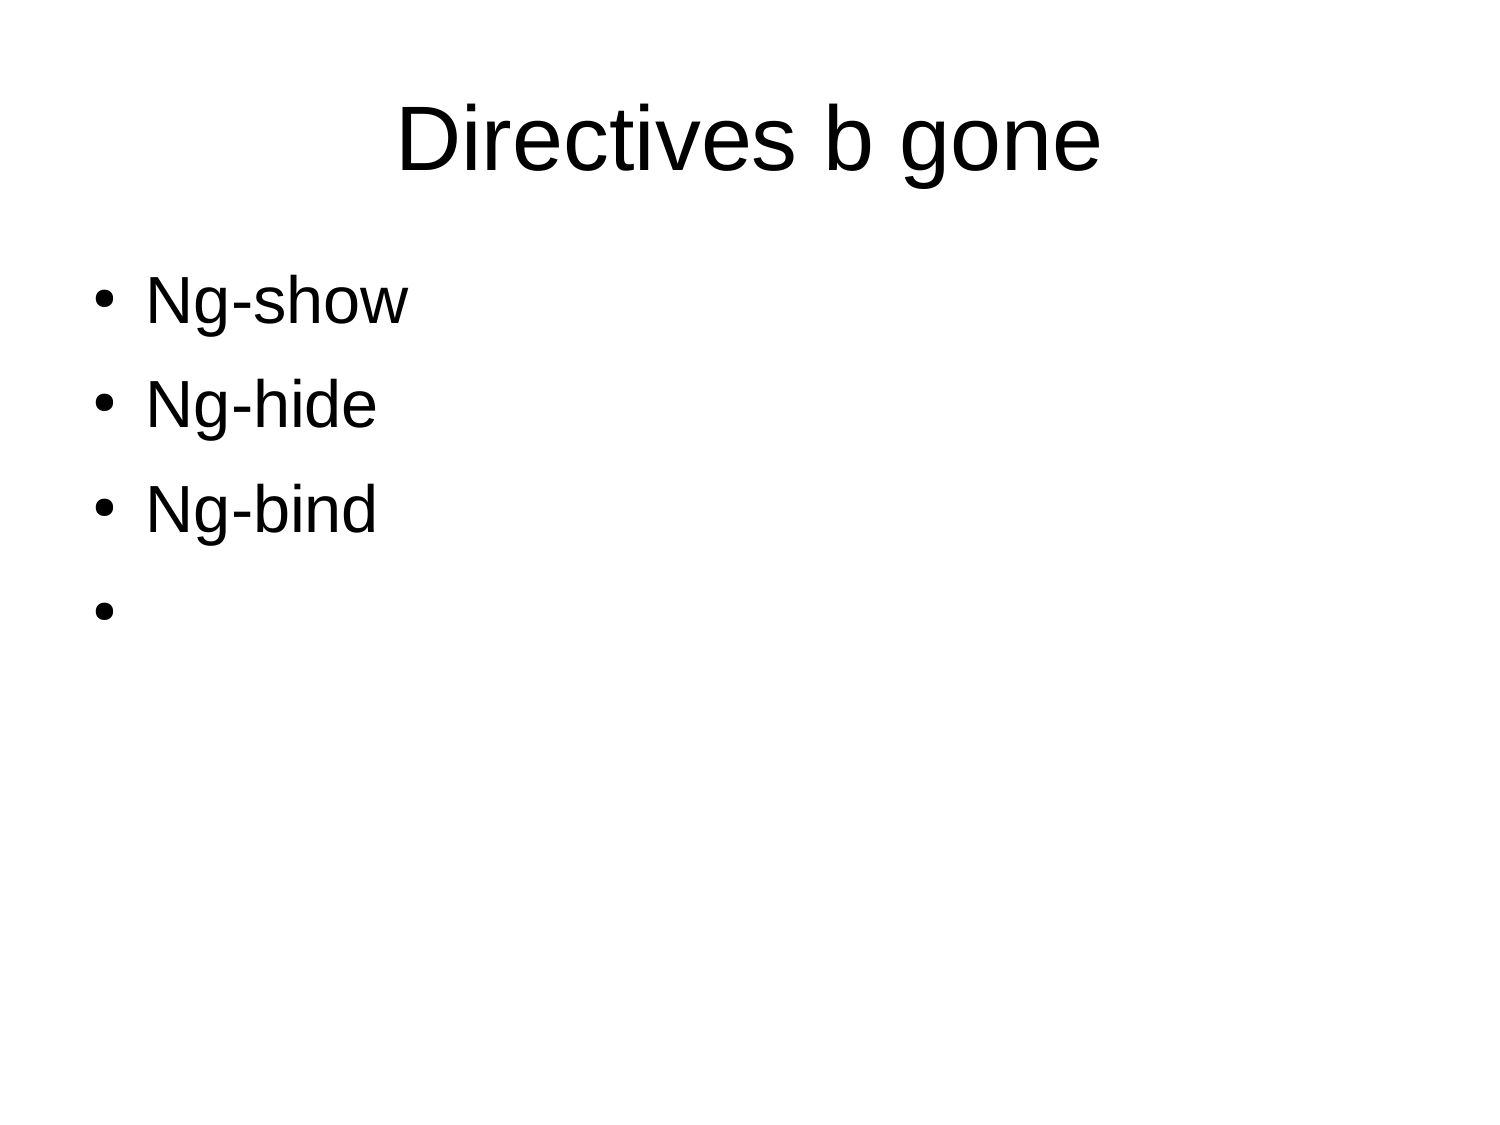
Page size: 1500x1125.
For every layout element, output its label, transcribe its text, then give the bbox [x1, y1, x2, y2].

list Ng-show Ng-hide Ng-bind [75, 263, 1425, 1006]
title Directives b gone [75, 45, 1426, 233]
